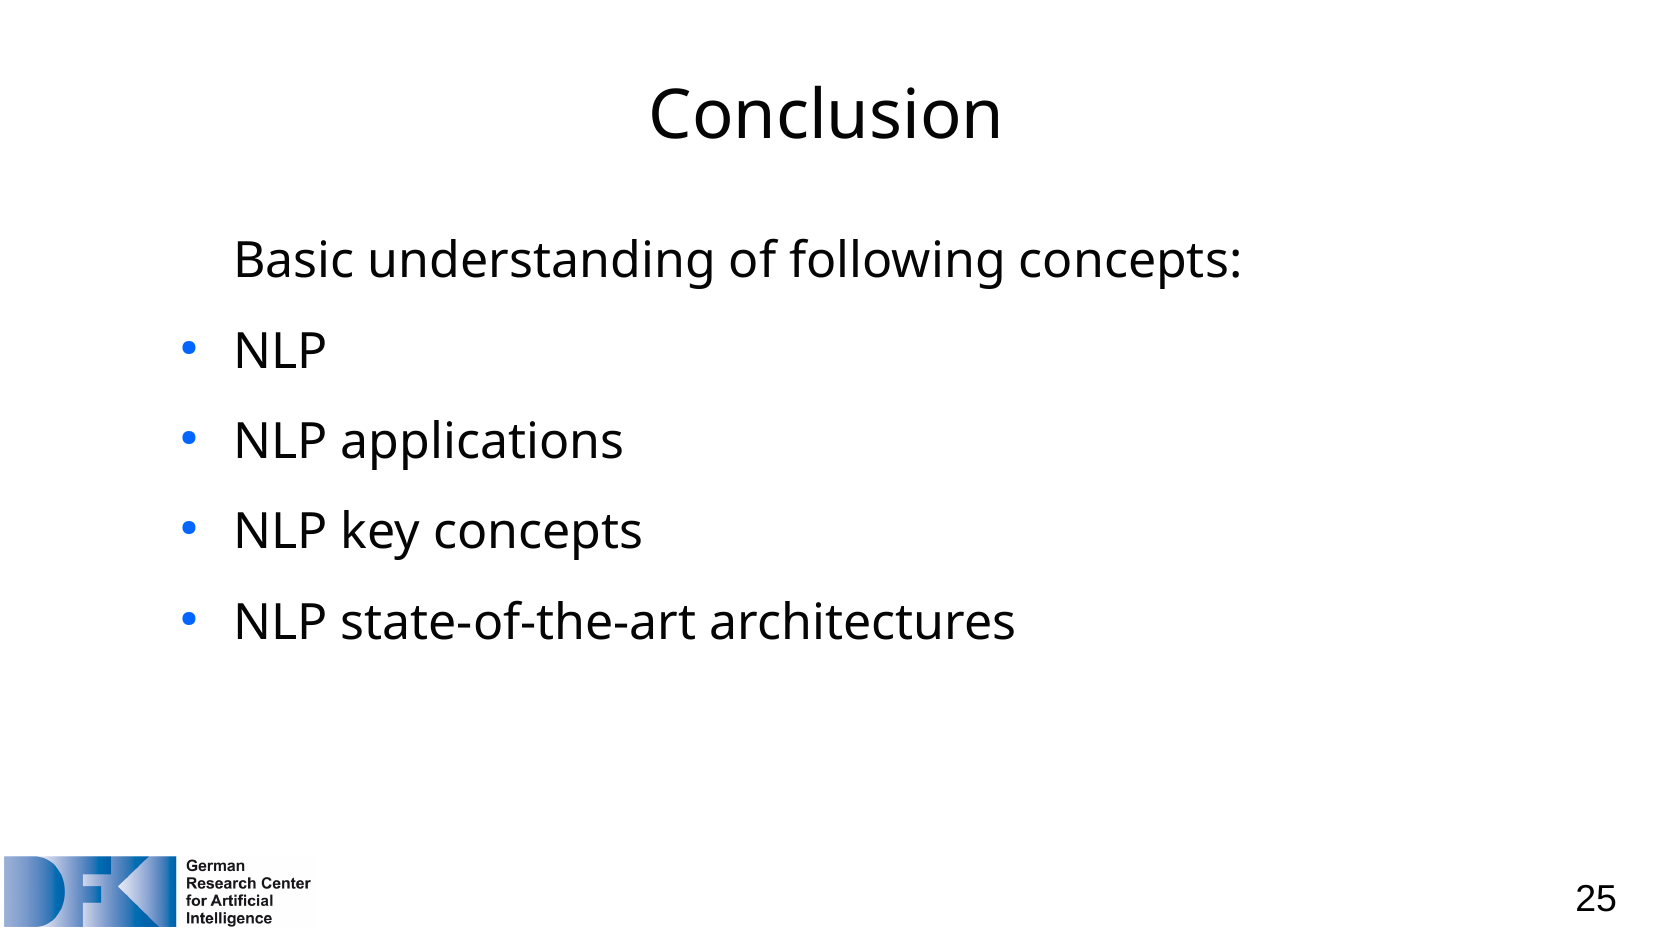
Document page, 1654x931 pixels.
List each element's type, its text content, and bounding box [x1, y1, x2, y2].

picture [4, 856, 316, 927]
title Conclusion [162, 35, 1492, 189]
list Basic understanding of following concepts: NLP NLP applications NLP key concepts NLP state-of-the-art architectures [162, 224, 1492, 796]
text_box <number> [1560, 870, 1654, 931]
